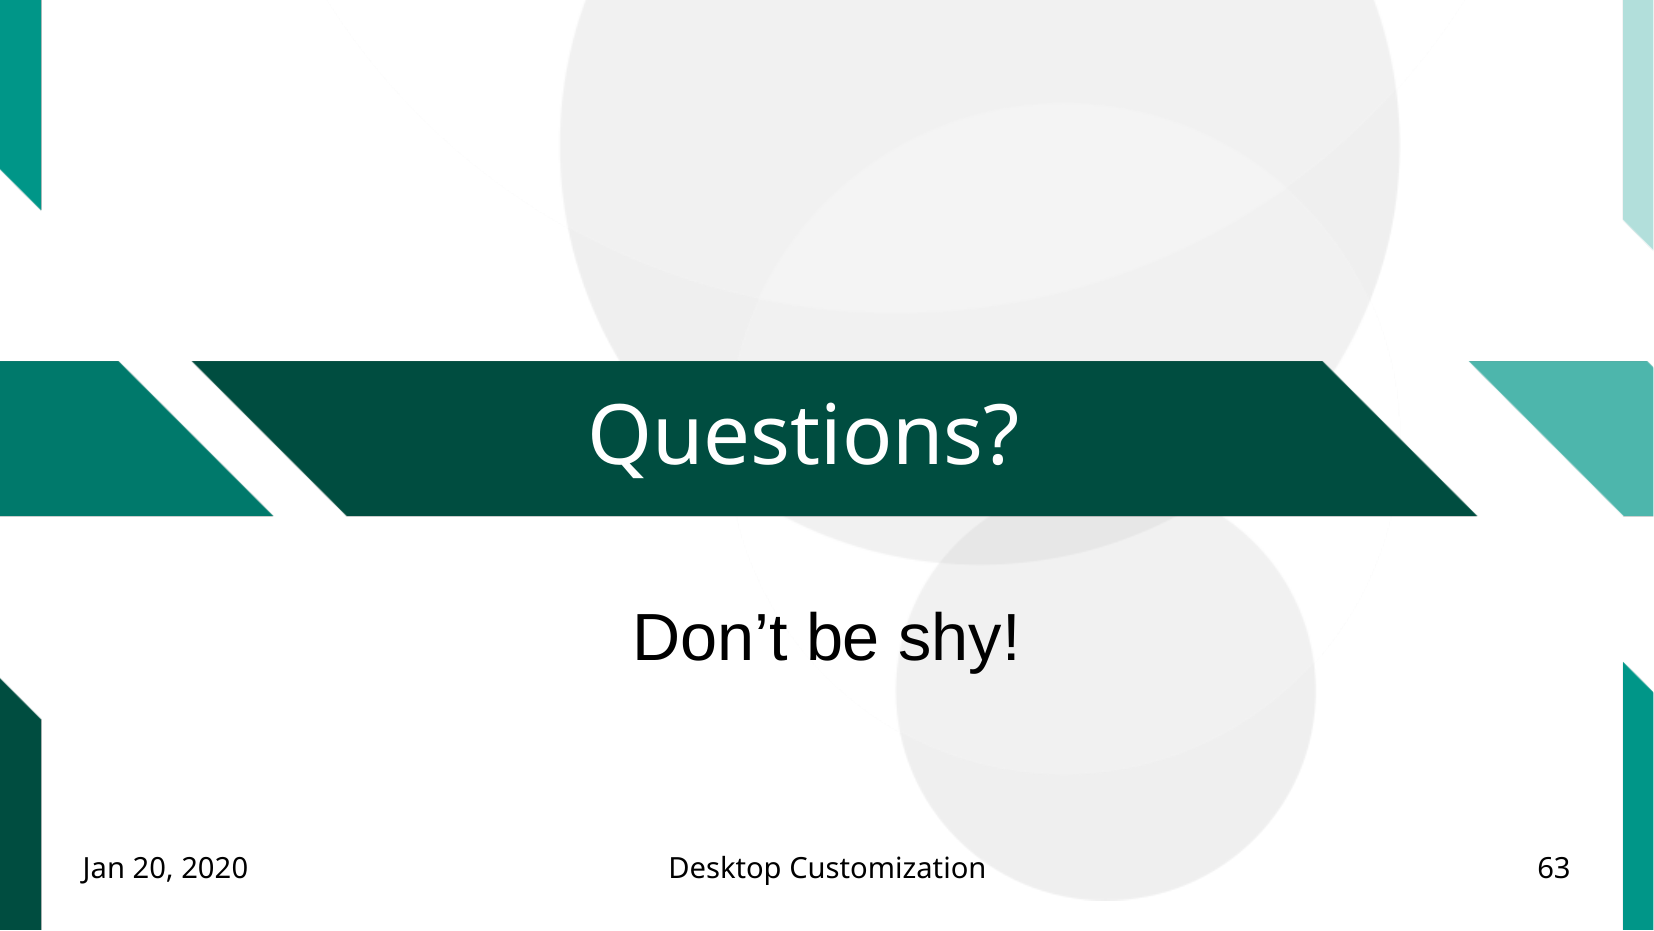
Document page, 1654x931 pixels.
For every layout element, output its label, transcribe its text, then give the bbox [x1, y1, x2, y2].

picture [0, 0, 1654, 930]
list Don’t be shy! [82, 600, 1571, 811]
title Questions? [60, 354, 1549, 511]
